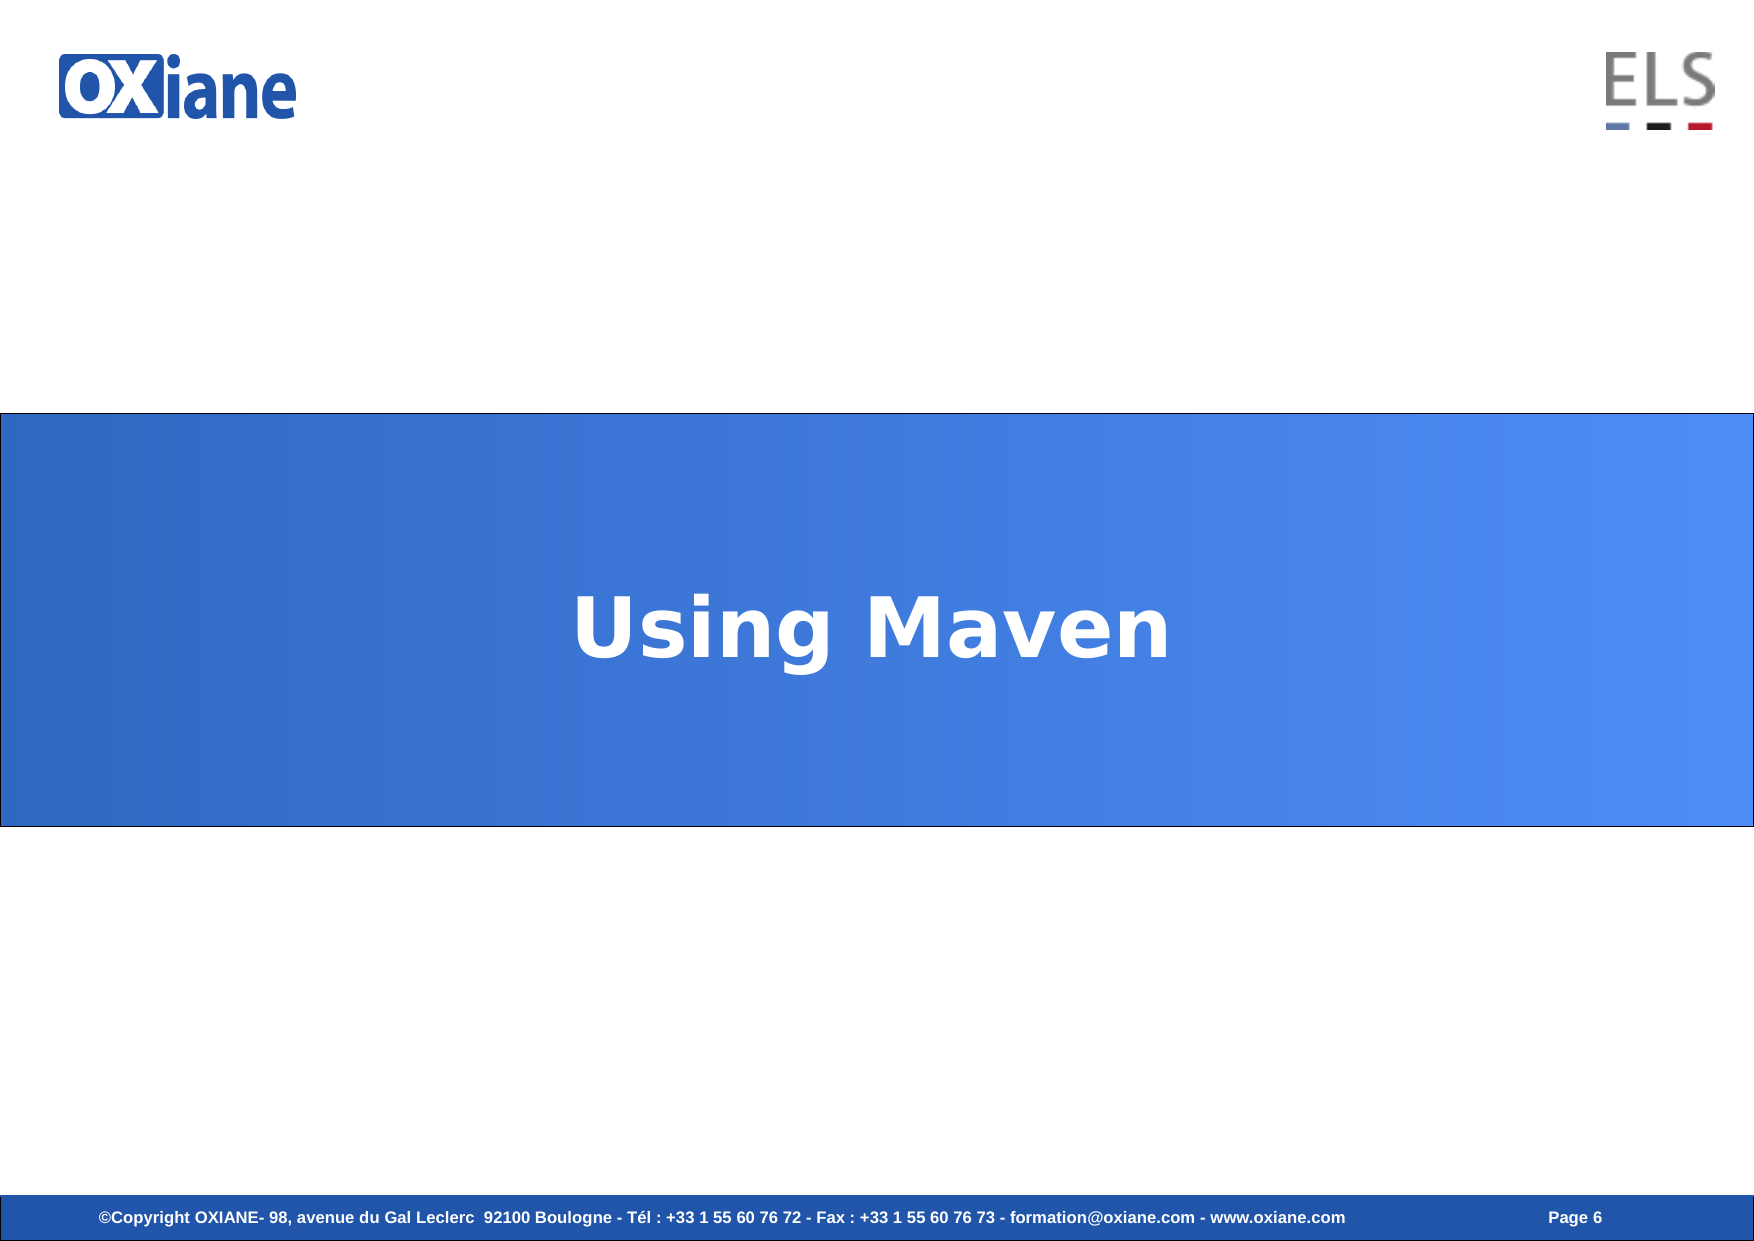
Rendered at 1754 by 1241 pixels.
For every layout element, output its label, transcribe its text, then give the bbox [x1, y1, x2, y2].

title Using Maven [82, 525, 1662, 733]
picture [59, 53, 296, 119]
picture [1606, 52, 1715, 130]
